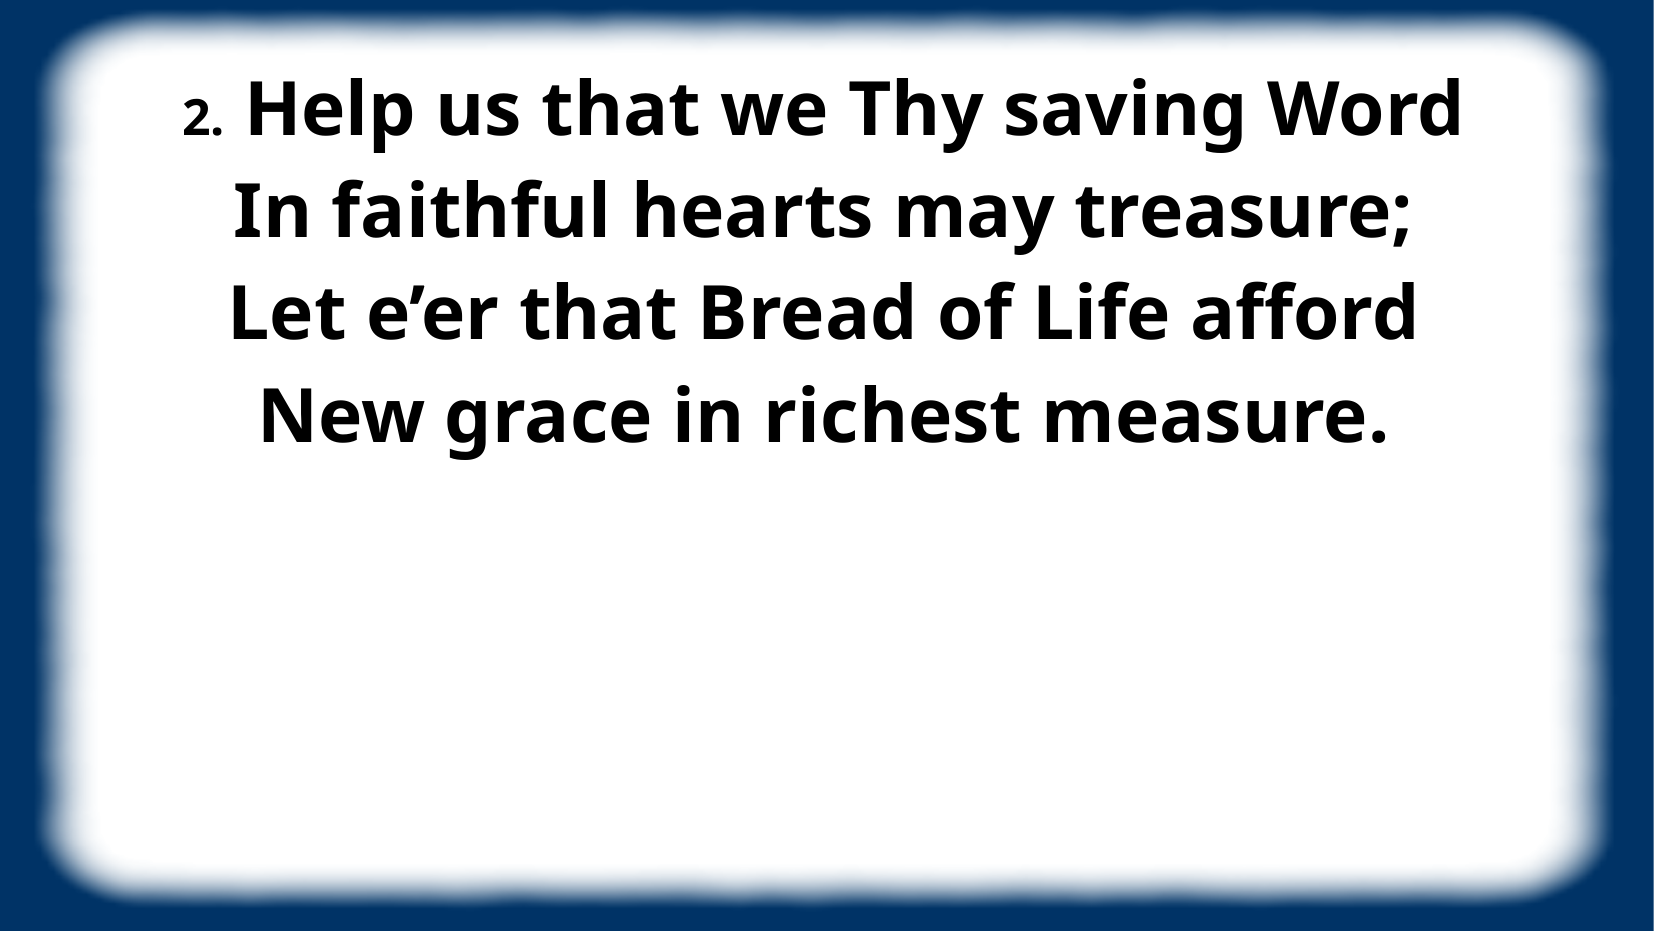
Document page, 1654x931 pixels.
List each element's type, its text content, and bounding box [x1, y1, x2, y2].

picture [0, 0, 1654, 931]
text_box 2. Help us that we Thy saving Word In faithful hearts may treasure; Let e’er that Bread of Life afford New grace in richest measure. [89, 47, 1560, 462]
